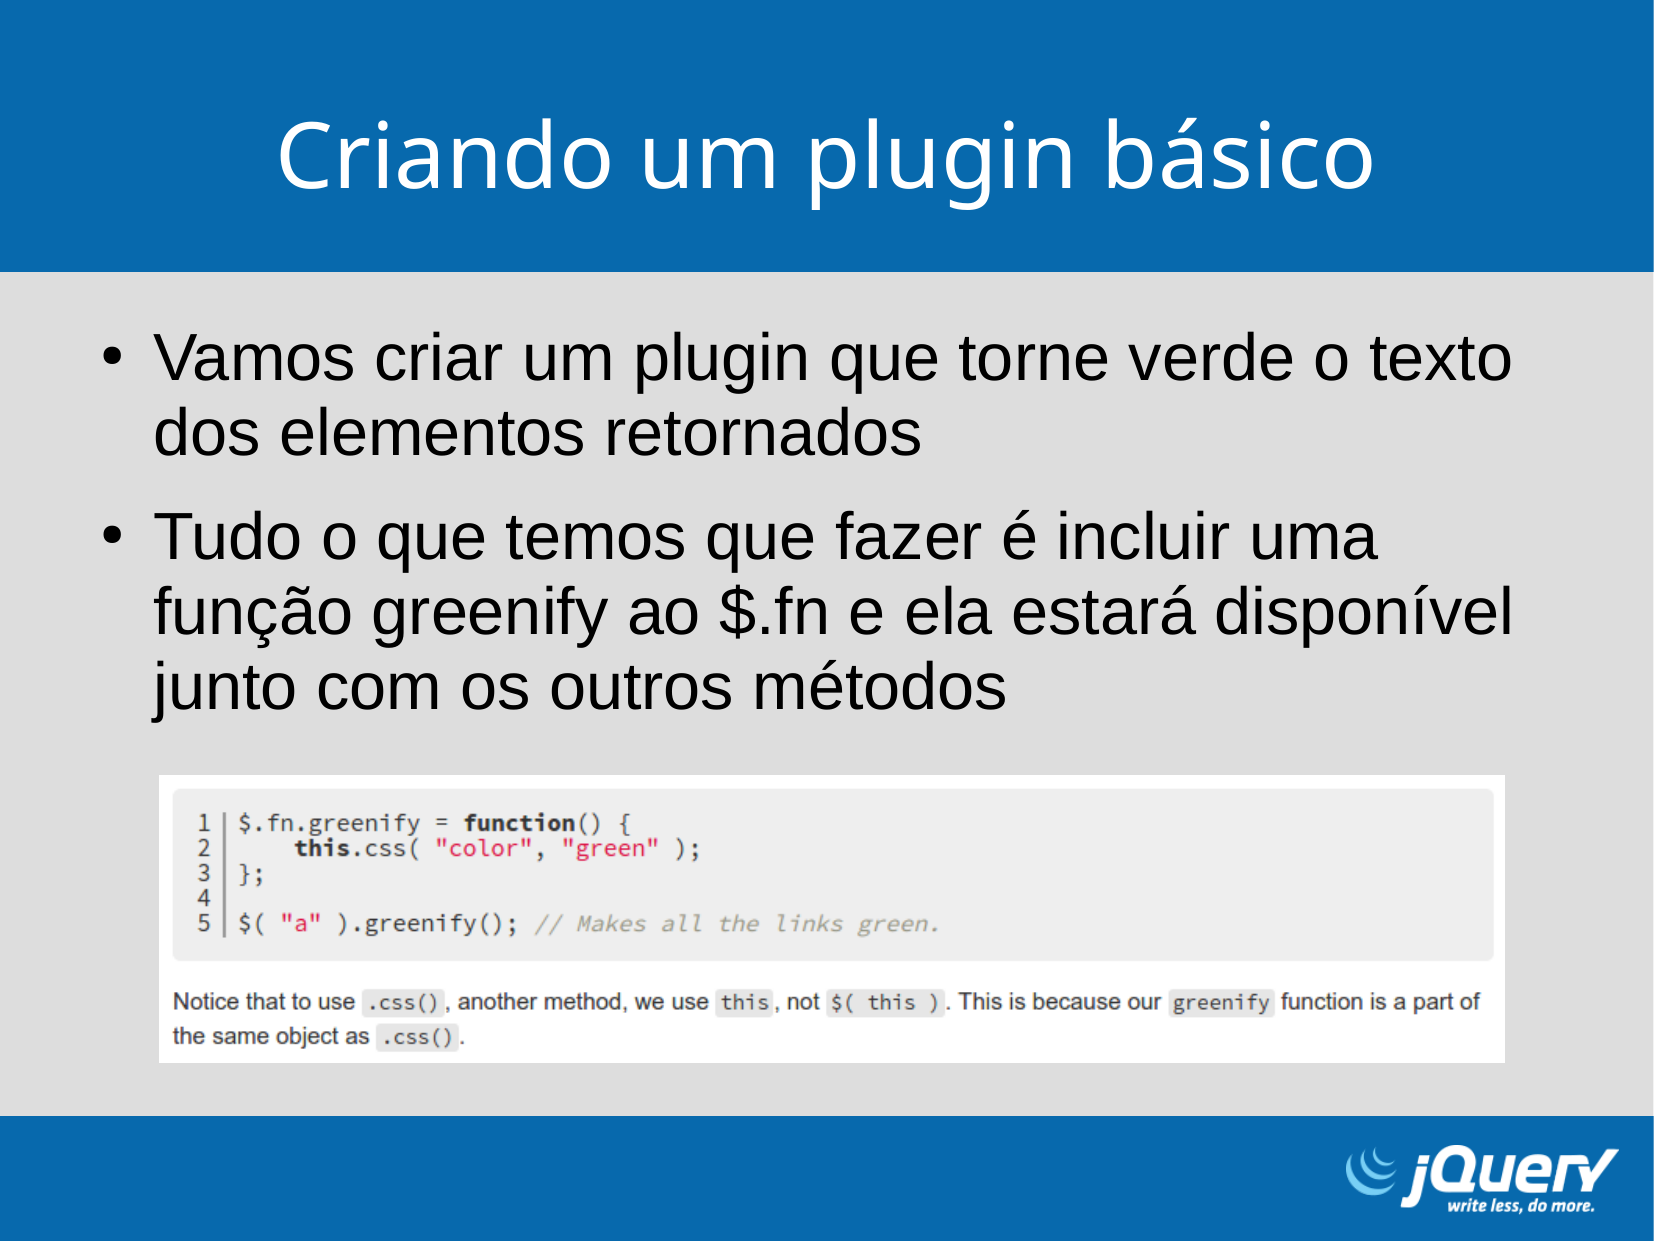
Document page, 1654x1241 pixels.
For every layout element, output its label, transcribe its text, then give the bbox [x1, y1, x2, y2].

picture [0, 1116, 1654, 1241]
list Vamos criar um plugin que torne verde o texto dos elementos retornados Tudo o que temos que fazer é incluir uma função greenify ao $.fn e ela estará disponível junto com os outros métodos [82, 320, 1571, 1040]
picture [159, 775, 1505, 1063]
picture [0, 0, 1654, 272]
title Criando um plugin básico [82, 49, 1571, 257]
